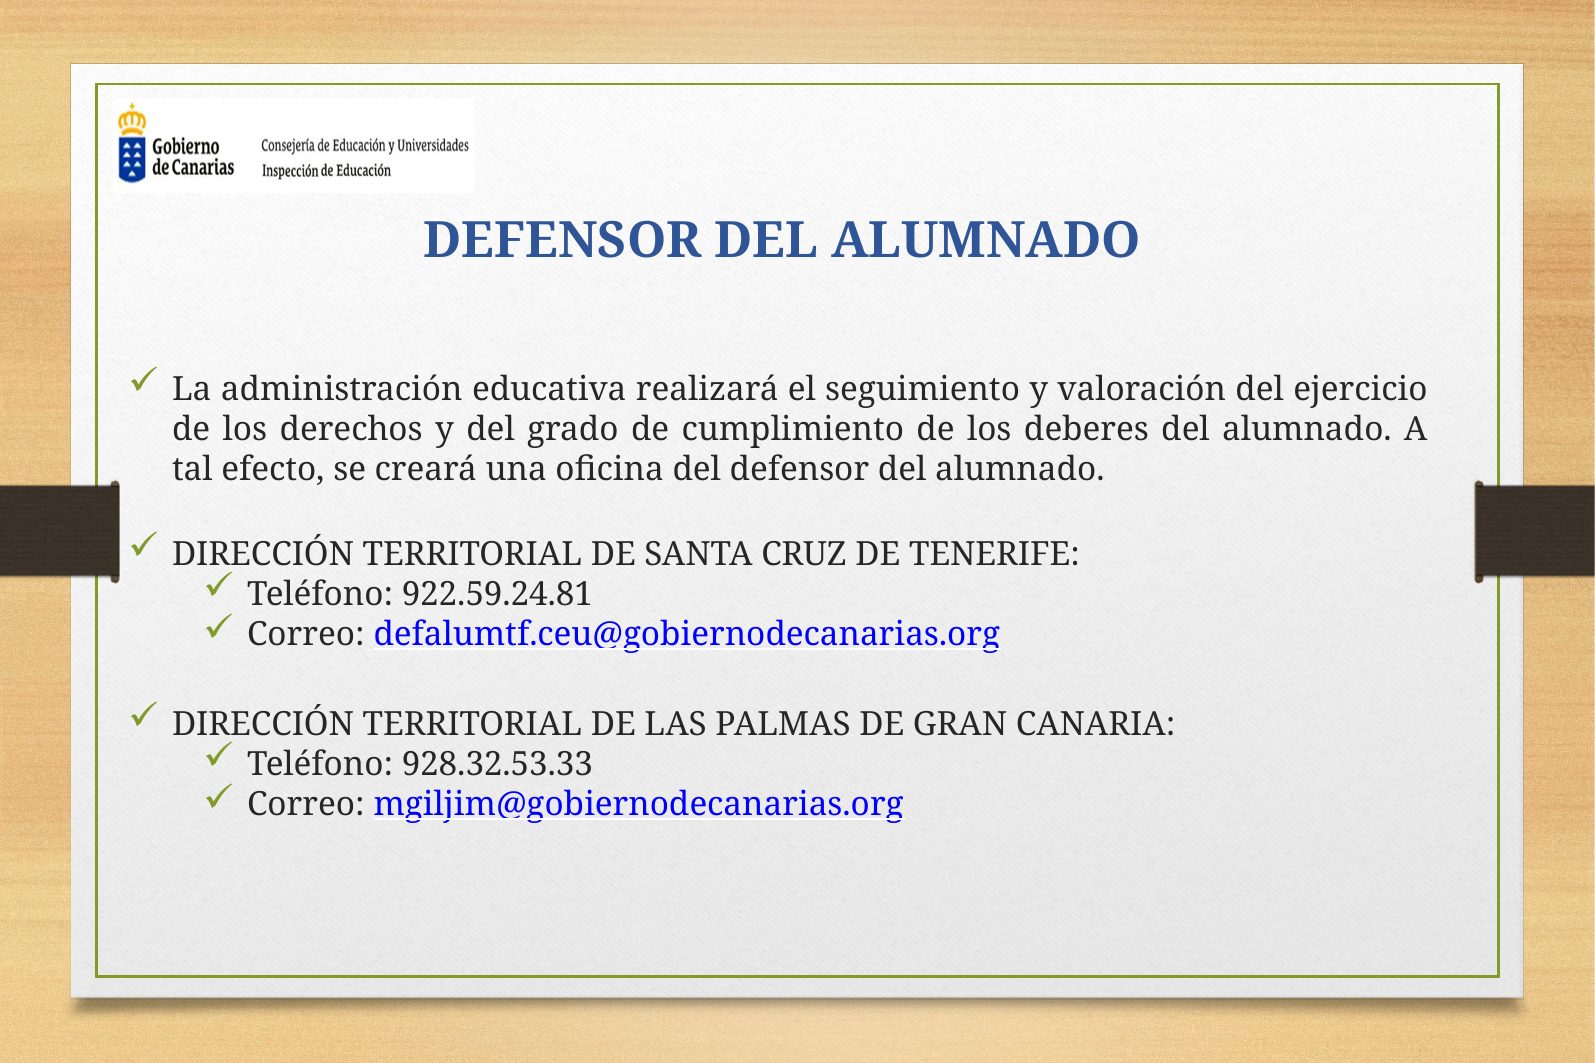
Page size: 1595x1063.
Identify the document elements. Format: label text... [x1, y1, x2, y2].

text_box DEFENSOR DEL ALUMNADO [60, 141, 1505, 334]
picture [0, 0, 1595, 1063]
text_box La administración educativa realizará el seguimiento y valoración del ejercicio de los derechos y del grado de cumplimiento de los deberes del alumnado. A tal efecto, se creará una oficina del defensor del alumnado. DIRECCIÓN TERRITORIAL DE SANTA CRUZ DE TENERIFE: Teléfono: 922.59.24.81 Correo: defalumtf.ceu@gobiernodecanarias.org DIRECCIÓN TERRITORIAL DE LAS PALMAS DE GRAN CANARIA: Teléfono: 928.32.53.33 Correo: mgiljim@gobiernodecanarias.org [113, 315, 1445, 932]
